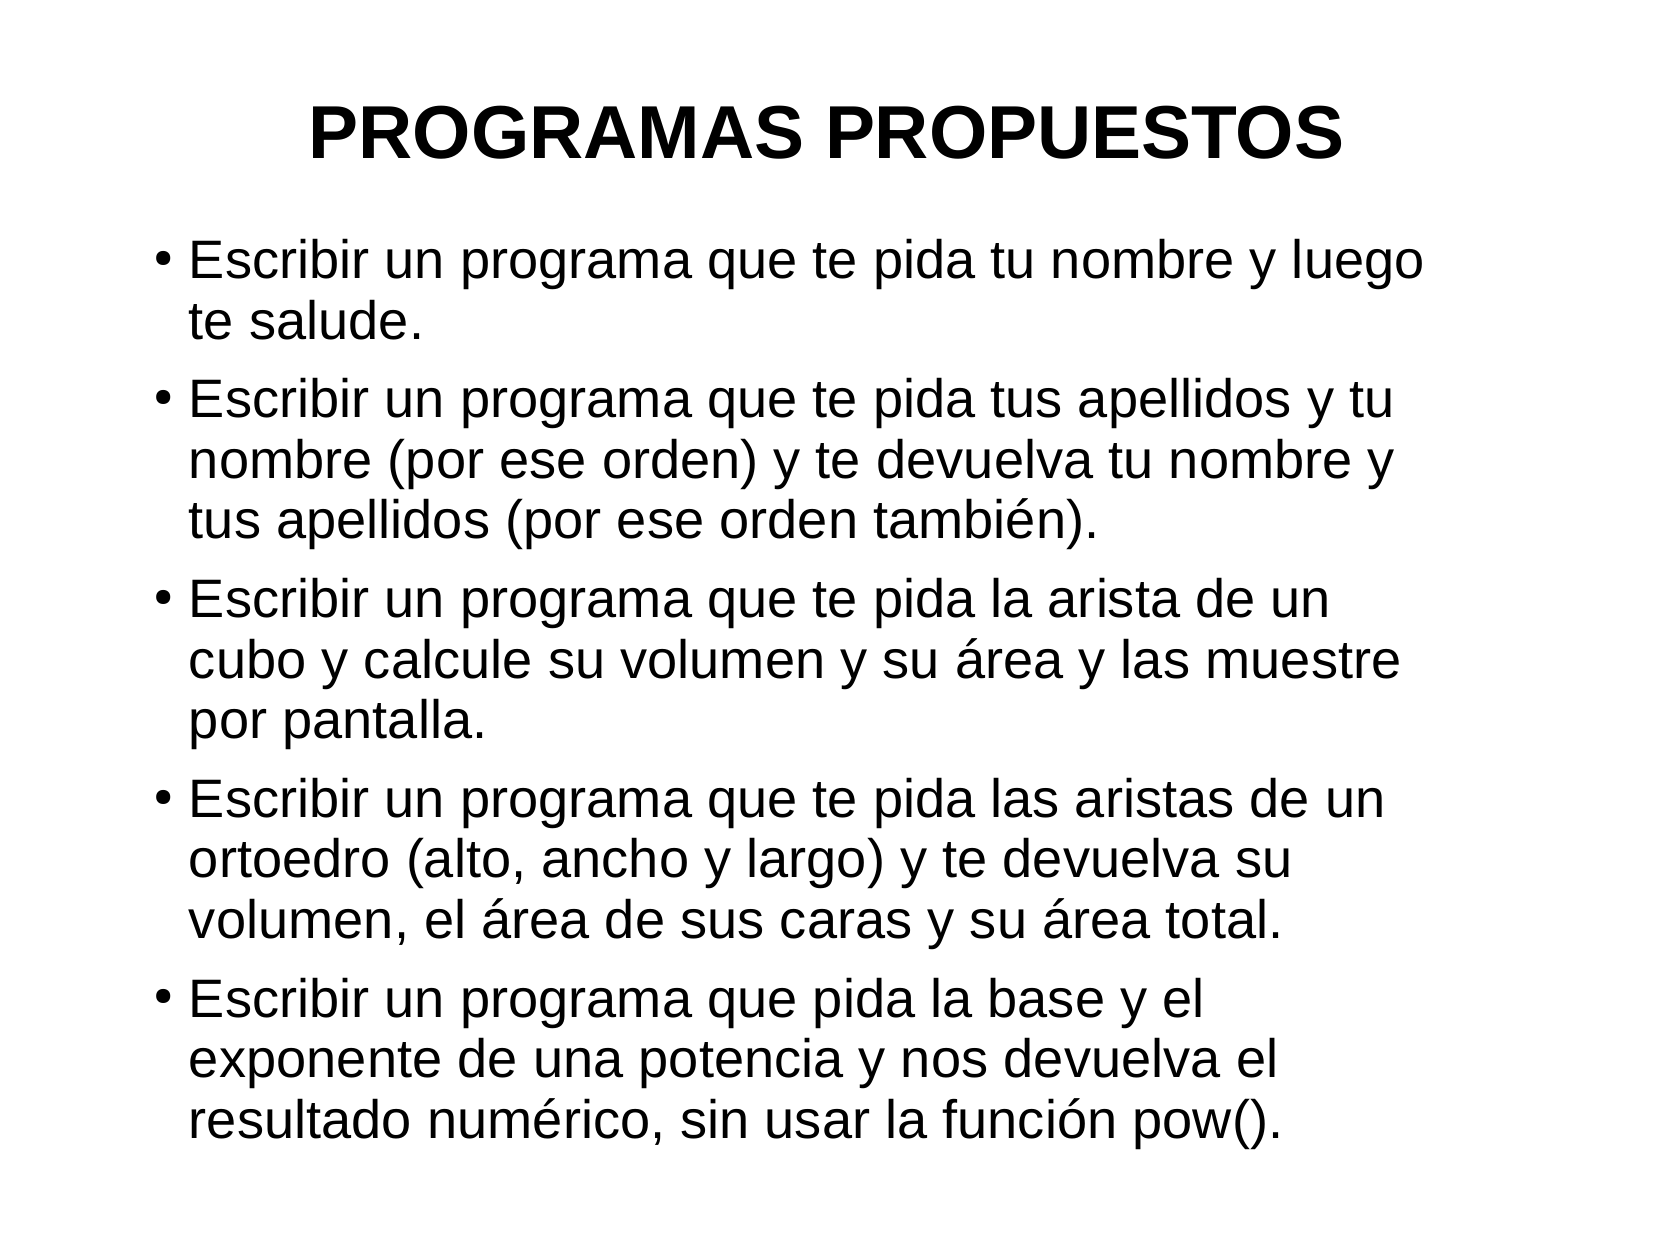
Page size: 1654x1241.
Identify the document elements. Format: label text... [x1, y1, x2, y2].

title PROGRAMAS PROPUESTOS [82, 29, 1571, 237]
text_box Escribir un programa que te pida tu nombre y luego te salude. Escribir un programa que te pida tus apellidos y tu nombre (por ese orden) y te devuelva tu nombre y tus apellidos (por ese orden también). Escribir un programa que te pida la arista de un cubo y calcule su volumen y su área y las muestre por pantalla. Escribir un programa que te pida las aristas de un ortoedro (alto, ancho y largo) y te devuelva su volumen, el área de sus caras y su área total. Escribir un programa que pida la base y el exponente de una potencia y nos devuelva el resultado numérico, sin usar la función pow(). [153, 229, 1465, 1232]
